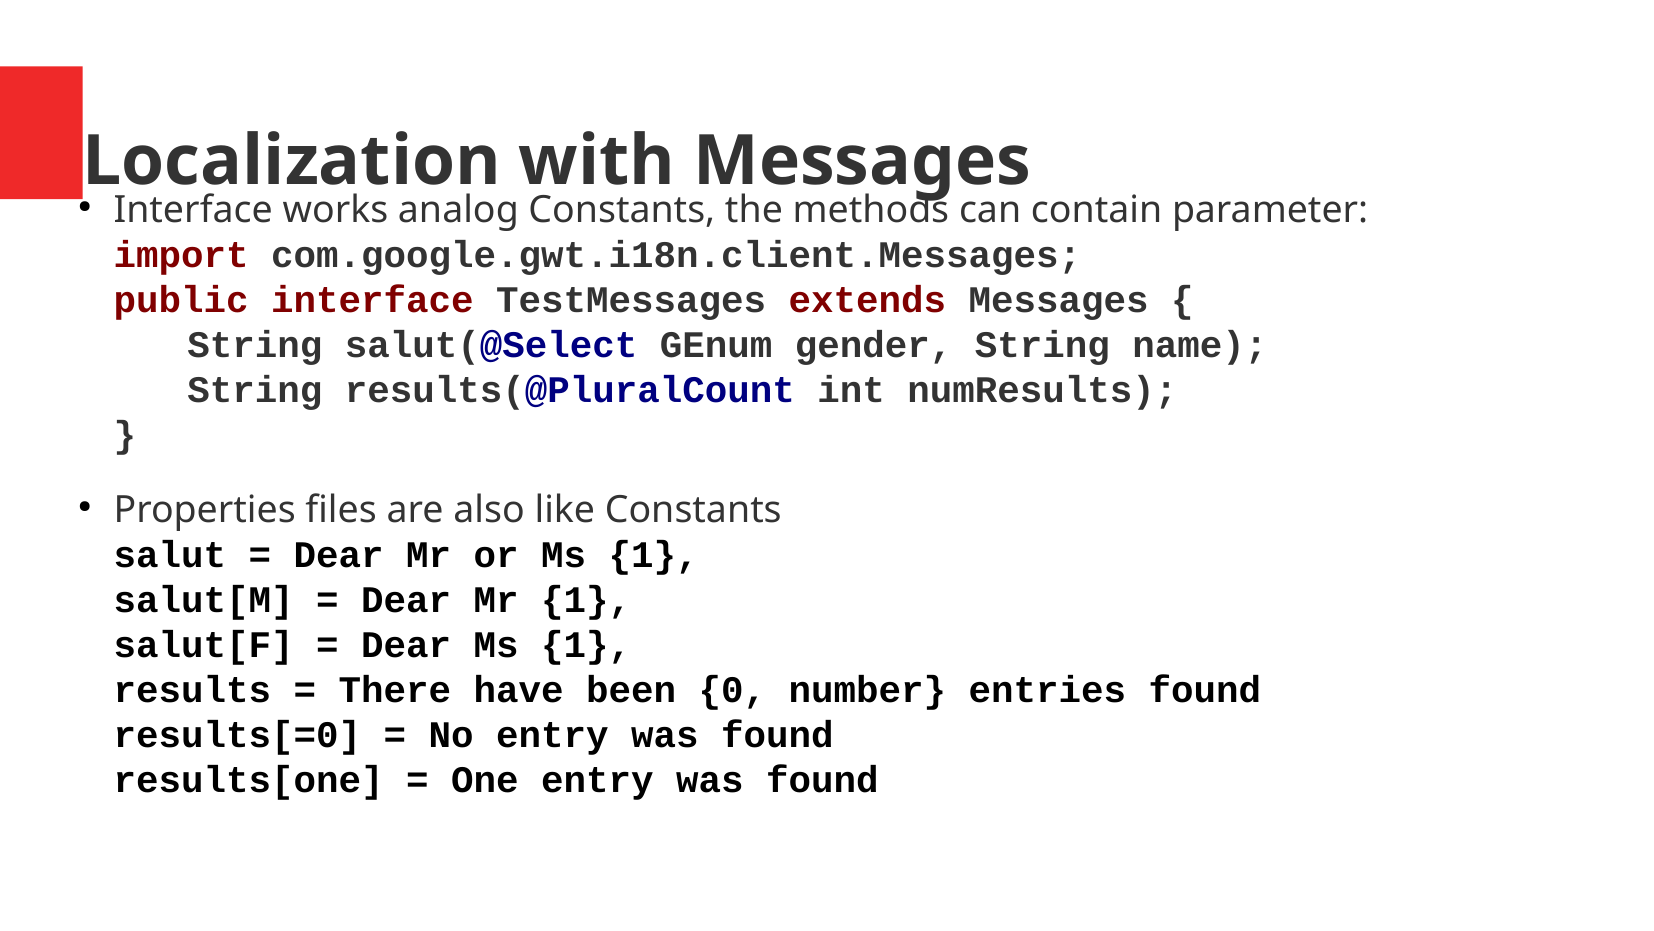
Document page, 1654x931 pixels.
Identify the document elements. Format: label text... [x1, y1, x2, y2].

title Localization with Messages [82, 33, 1571, 185]
text_box Interface works analog Constants, the methods can contain parameter: import com.google.gwt.i18n.client.Messages; public interface TestMessages extends Messages { String salut(@Select GEnum gender, String name); String results(@PluralCount int numResults); } Properties files are also like Constants salut = Dear Mr or Ms {1}, salut[M] = Dear Mr {1}, salut[F] = Dear Ms {1}, results = There have been {0, number} entries found results[=0] = No entry was found results[one] = One entry was found [78, 185, 1589, 815]
